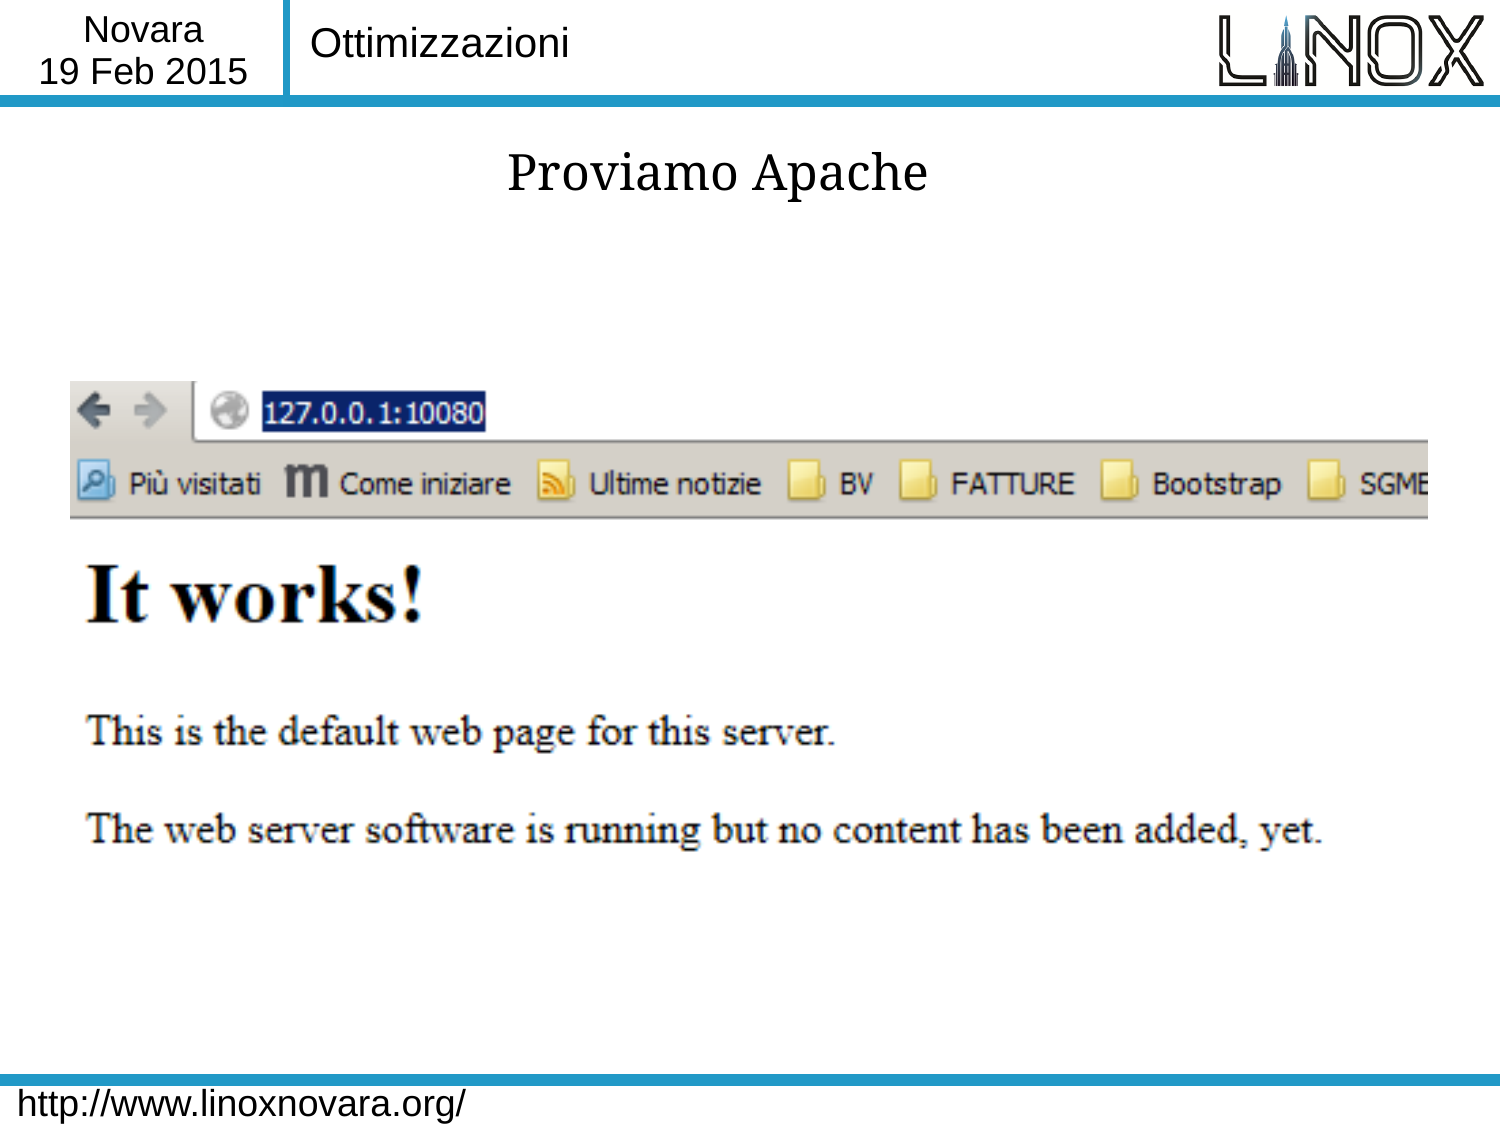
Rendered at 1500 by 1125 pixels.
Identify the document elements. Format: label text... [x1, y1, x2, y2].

picture [70, 381, 1428, 898]
text_box Proviamo Apache [56, 129, 1382, 213]
picture [0, 0, 1500, 107]
list Ottimizzazioni [295, 11, 1321, 87]
picture [0, 1074, 1500, 1086]
